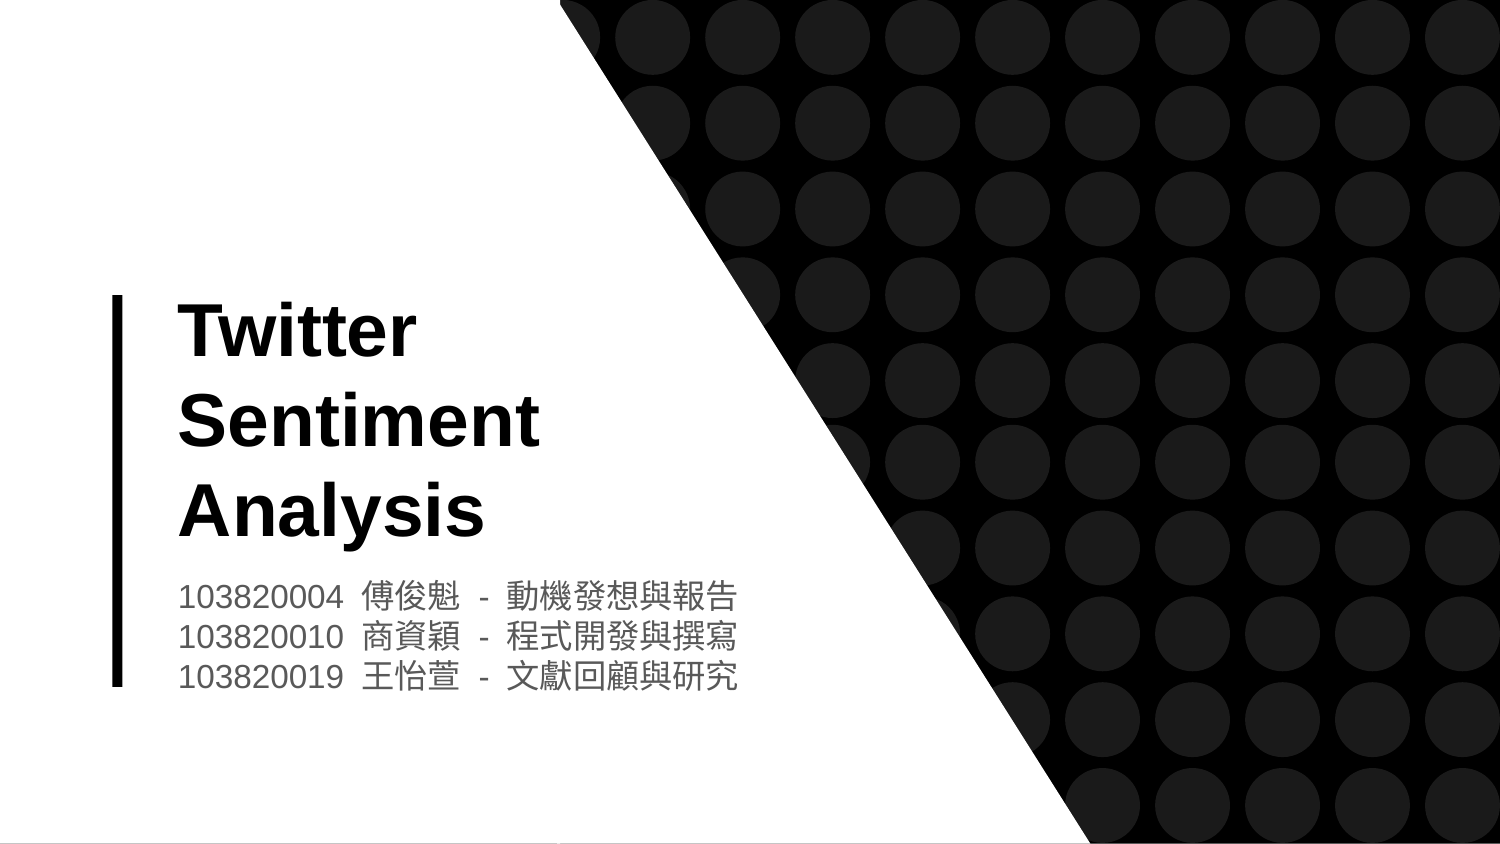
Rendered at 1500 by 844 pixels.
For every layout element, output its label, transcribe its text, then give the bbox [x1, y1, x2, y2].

subtitle 103820004 傅俊魁 - 動機發想與報告 103820010 商資穎 - 程式開發與撰寫 103820019 王怡萱 - 文獻回顧與研究 [162, 560, 811, 758]
title Twitter Sentiment Analysis [162, 280, 678, 560]
